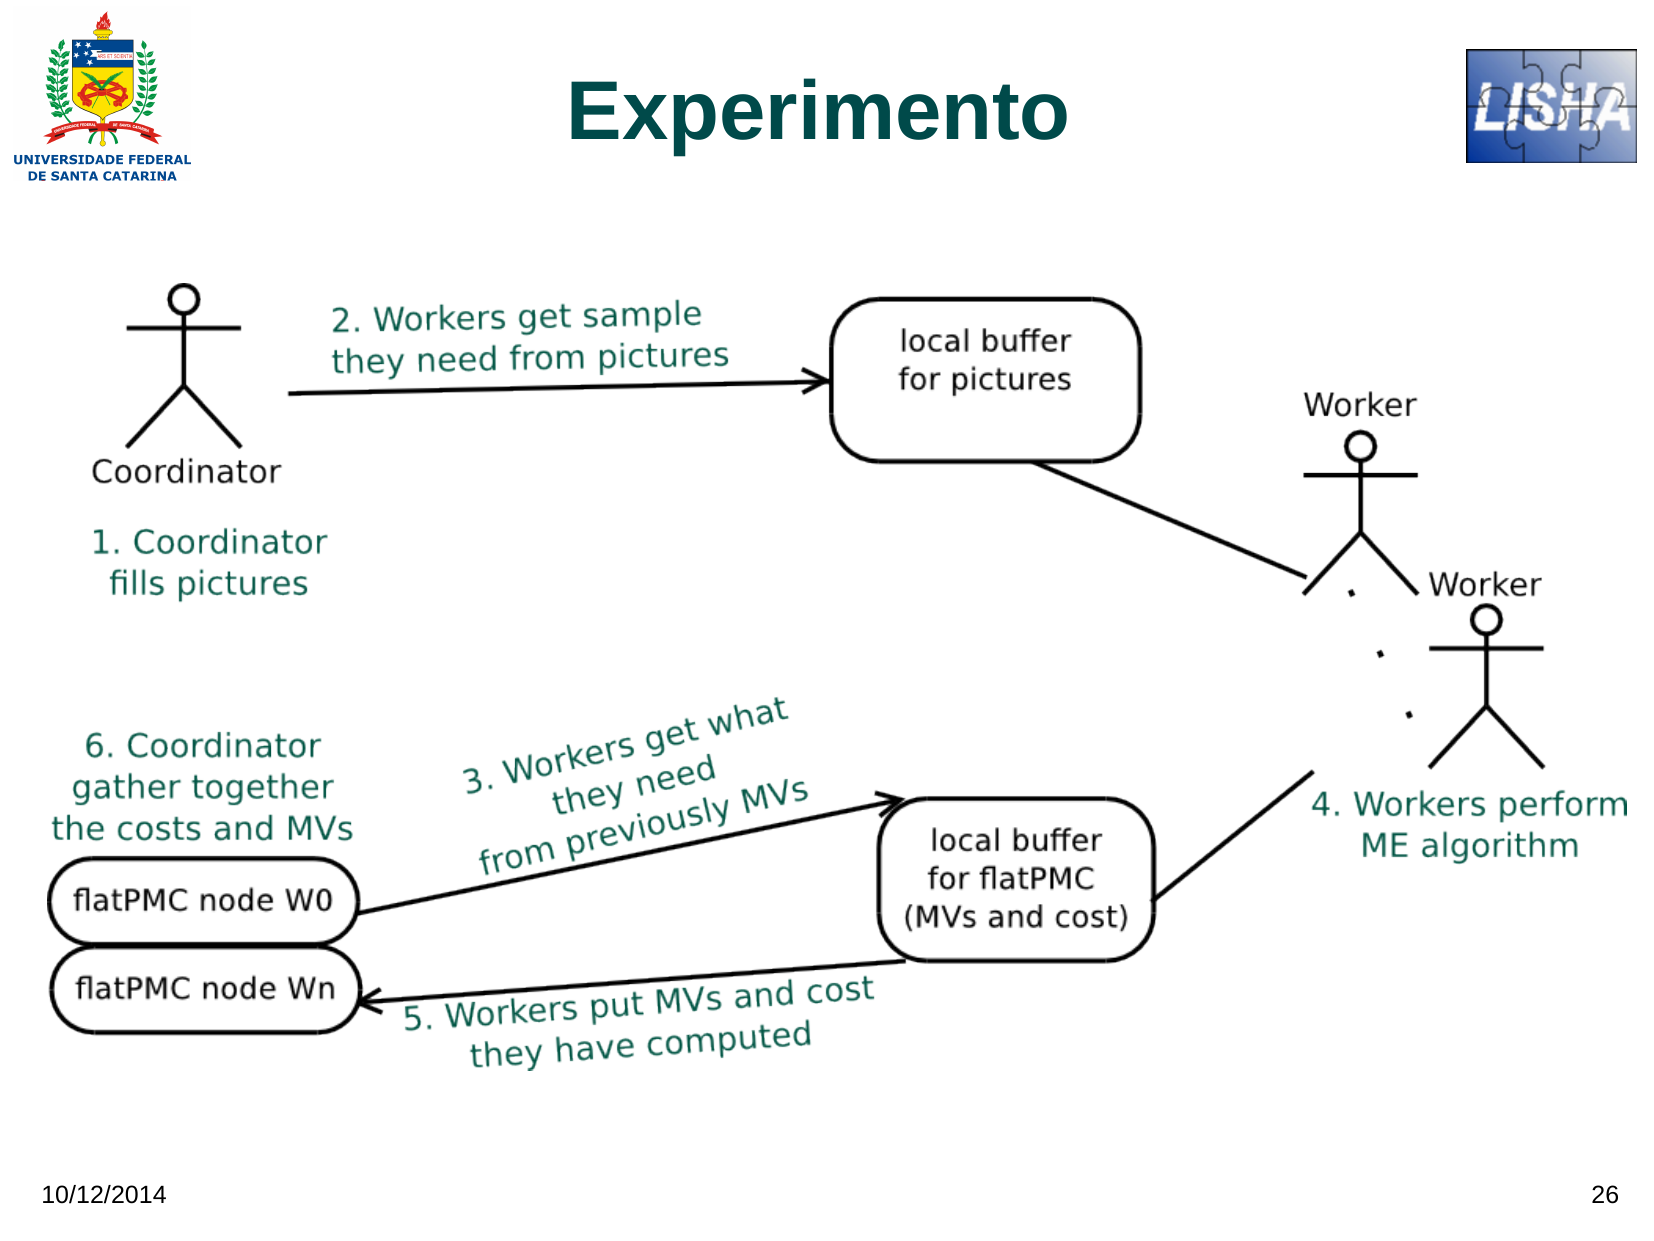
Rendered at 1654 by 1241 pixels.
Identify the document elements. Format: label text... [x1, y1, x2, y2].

picture [47, 283, 1627, 1072]
title Experimento [212, 61, 1426, 174]
picture [1466, 49, 1637, 163]
picture [13, 6, 191, 181]
